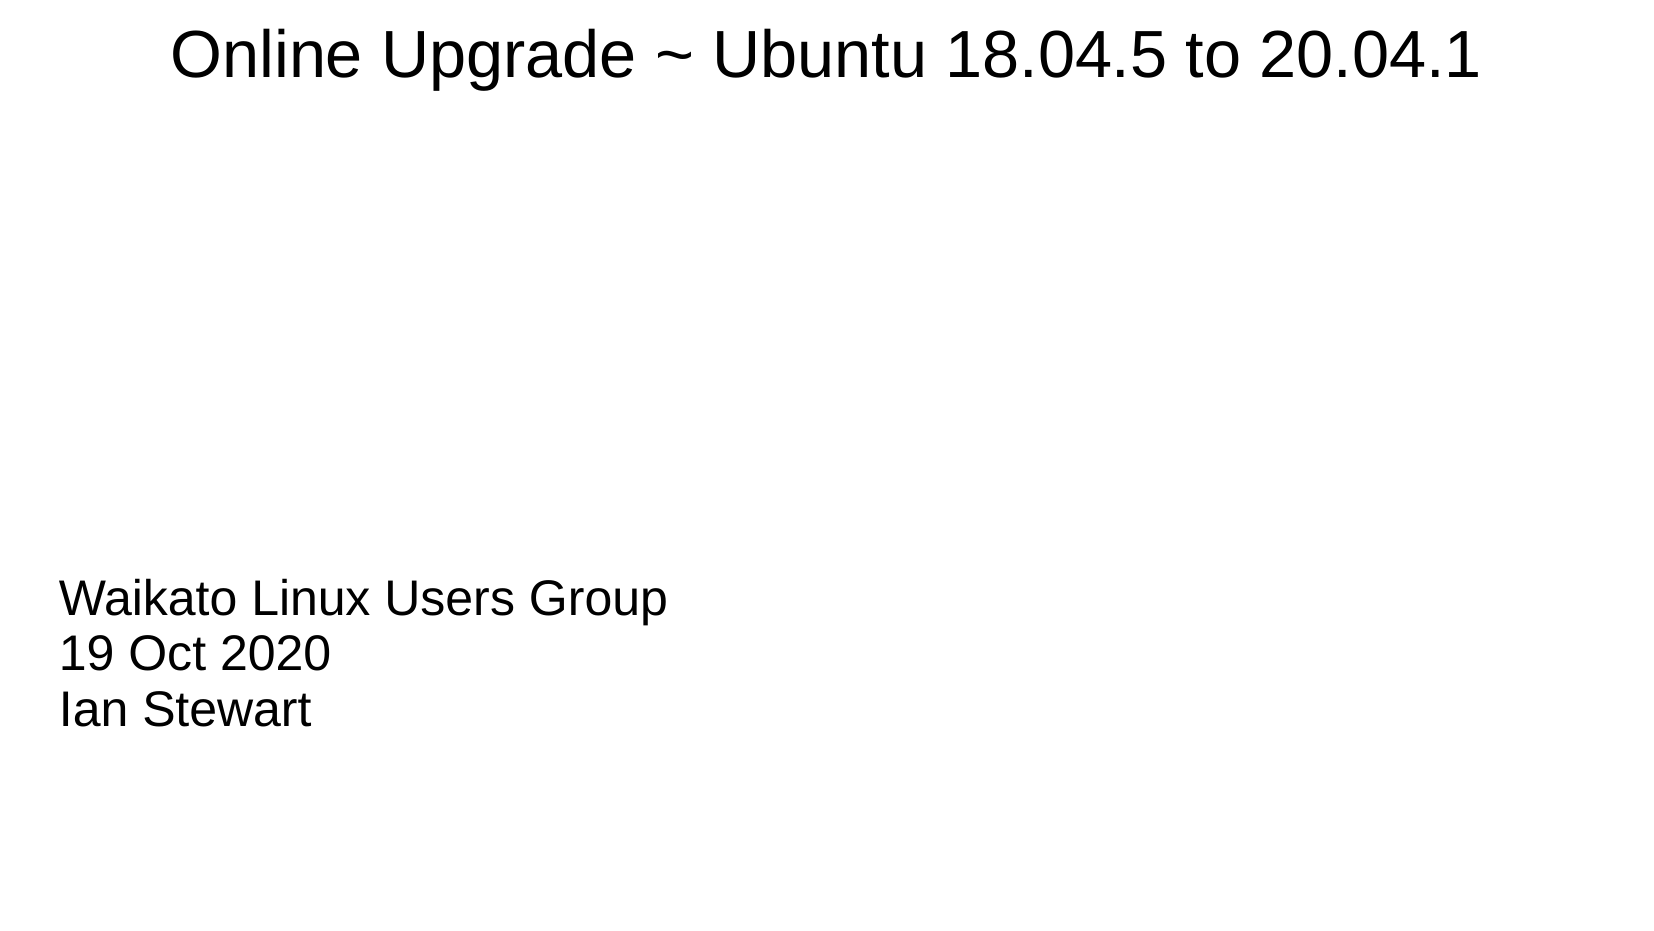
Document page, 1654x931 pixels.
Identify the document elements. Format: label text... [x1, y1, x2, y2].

title Online Upgrade ~ Ubuntu 18.04.5 to 20.04.1 [82, 16, 1571, 92]
subtitle Waikato Linux Users Group 19 Oct 2020 Ian Stewart [59, 383, 1548, 924]
